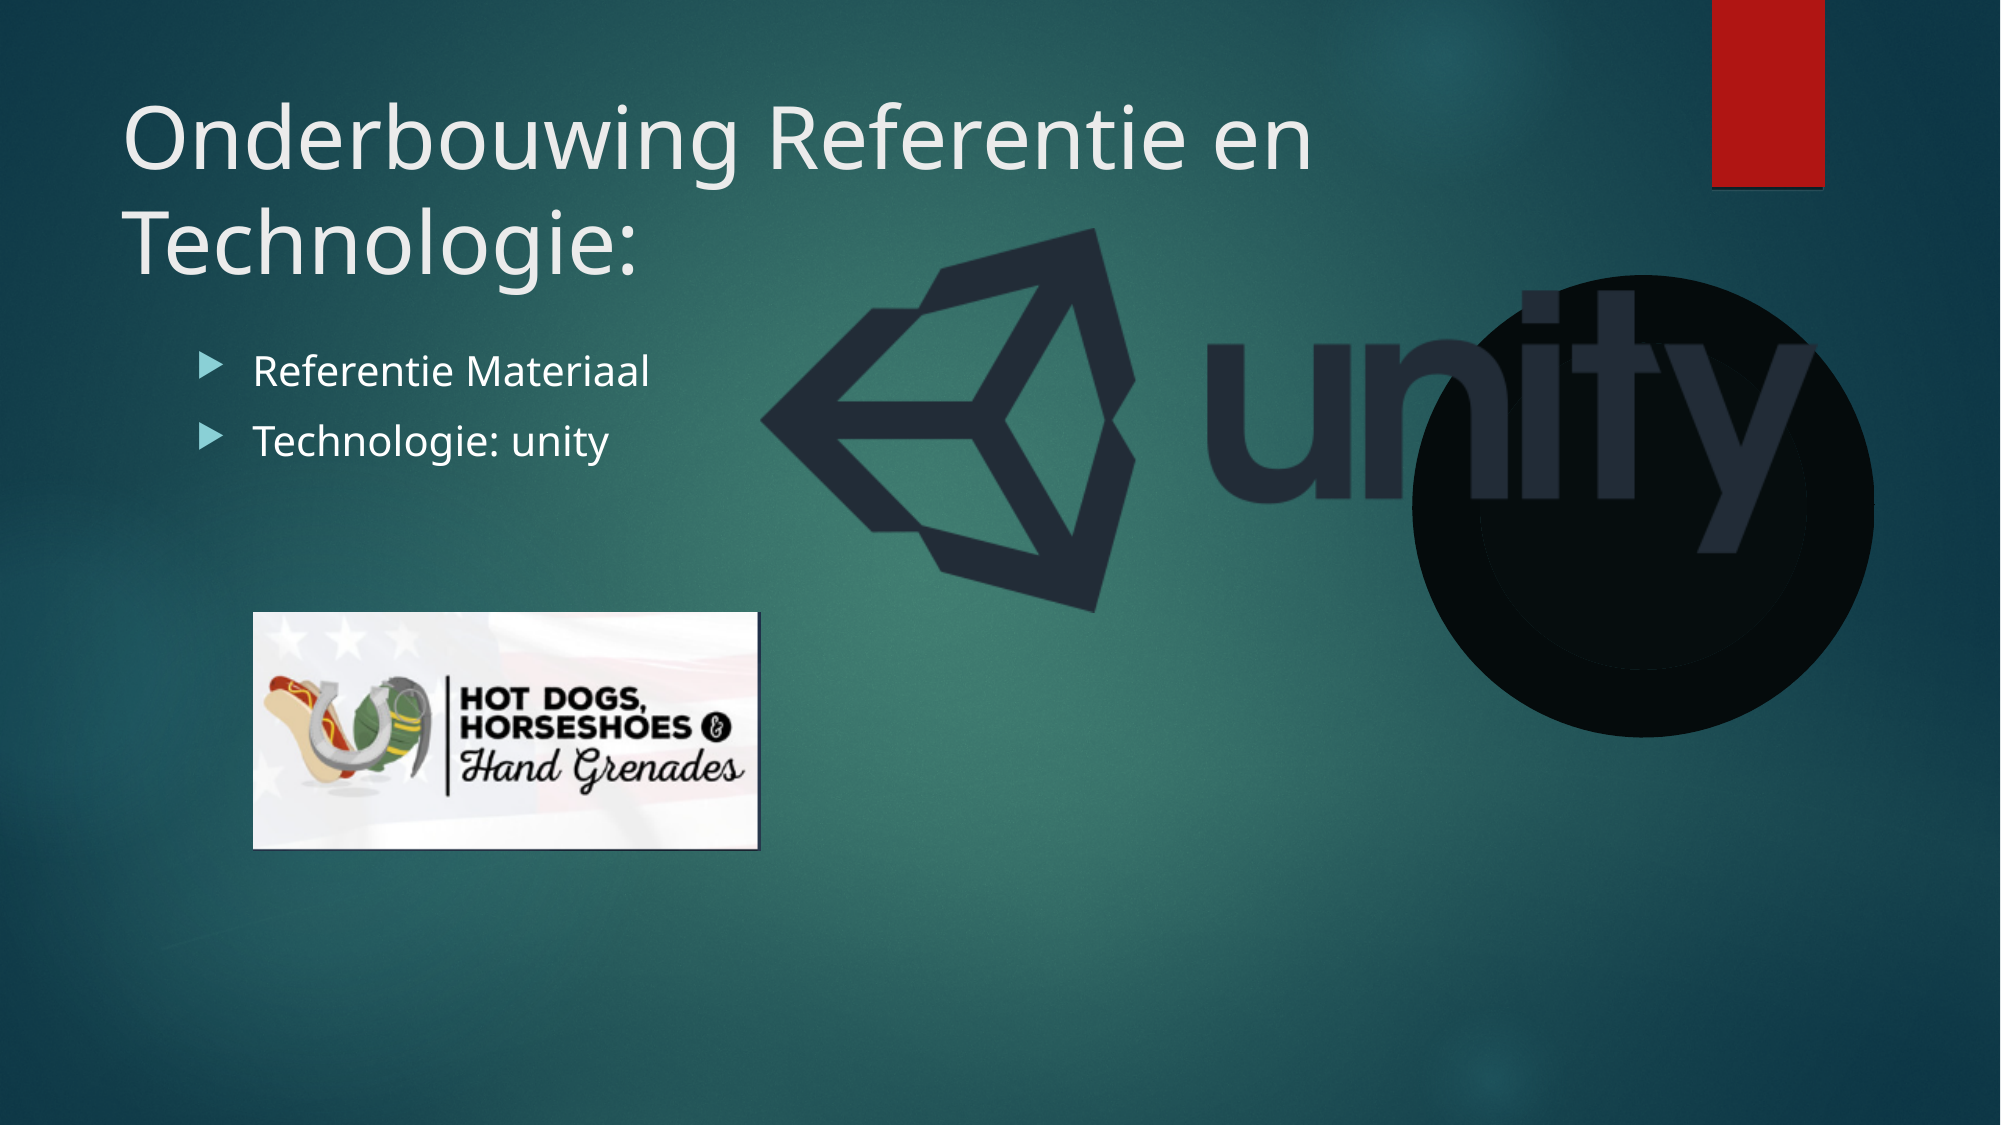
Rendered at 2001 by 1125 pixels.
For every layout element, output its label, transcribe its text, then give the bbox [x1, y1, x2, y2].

picture [253, 228, 1818, 851]
list Referentie Materiaal Technologie: unity [181, 336, 1649, 1026]
title Onderbouwing Referentie en Technologie: [106, 74, 1649, 305]
